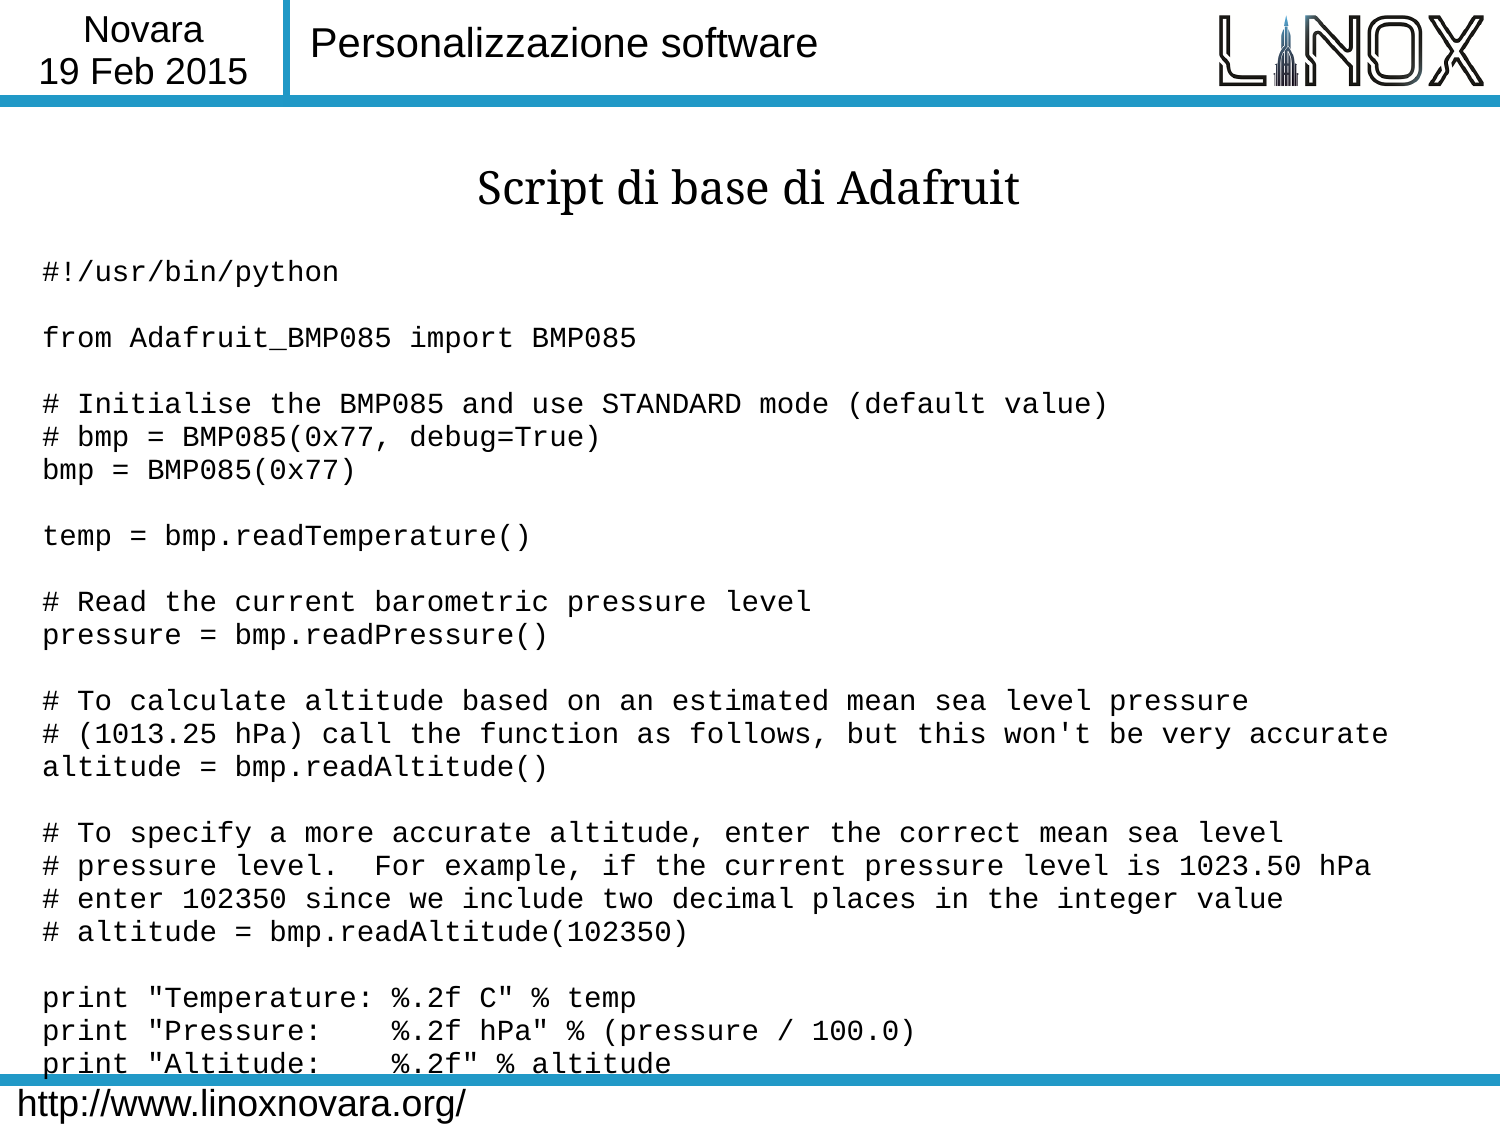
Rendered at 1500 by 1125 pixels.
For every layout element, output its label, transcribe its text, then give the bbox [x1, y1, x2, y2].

picture [0, 1074, 1500, 1086]
picture [0, 0, 1500, 107]
list Personalizzazione software [295, 11, 1321, 87]
text_box Script di base di Adafruit #!/usr/bin/python from Adafruit_BMP085 import BMP085 # Initialise the BMP085 and use STANDARD mode (default value) # bmp = BMP085(0x77, debug=True) bmp = BMP085(0x77) temp = bmp.readTemperature() # Read the current barometric pressure level pressure = bmp.readPressure() # To calculate altitude based on an estimated mean sea level pressure # (1013.25 hPa) call the function as follows, but this won't be very accurate altitude = bmp.readAltitude() # To specify a more accurate altitude, enter the correct mean sea level # pressure level. For example, if the current pressure level is 1023.50 hPa # enter 102350 since we include two decimal places in the integer value # altitude = bmp.readAltitude(102350) print "Temperature: %.2f C" % temp print "Pressure: %.2f hPa" % (pressure / 100.0) print "Altitude: %.2f" % altitude [27, 147, 1471, 1061]
